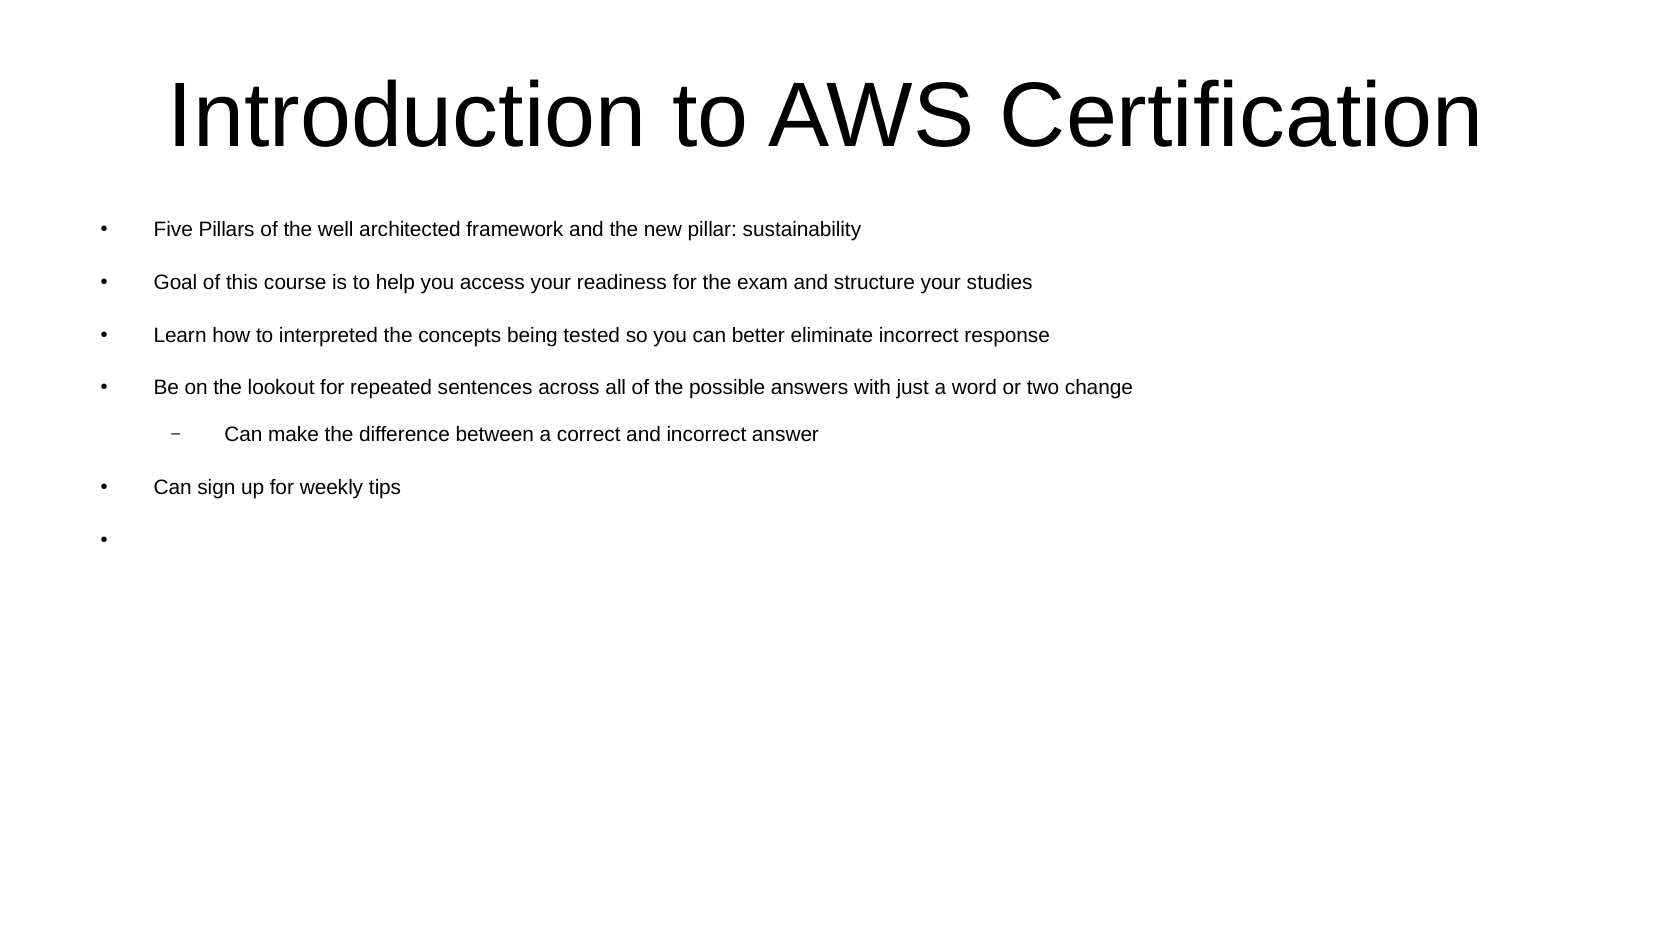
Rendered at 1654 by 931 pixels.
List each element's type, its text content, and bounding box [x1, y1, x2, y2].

list Five Pillars of the well architected framework and the new pillar: sustainability Goal of this course is to help you access your readiness for the exam and structure your studies Learn how to interpreted the concepts being tested so you can better eliminate incorrect response Be on the lookout for repeated sentences across all of the possible answers with just a word or two change Can make the difference between a correct and incorrect answer Can sign up for weekly tips [82, 217, 1571, 901]
title Introduction to AWS Certification [82, 37, 1571, 193]
